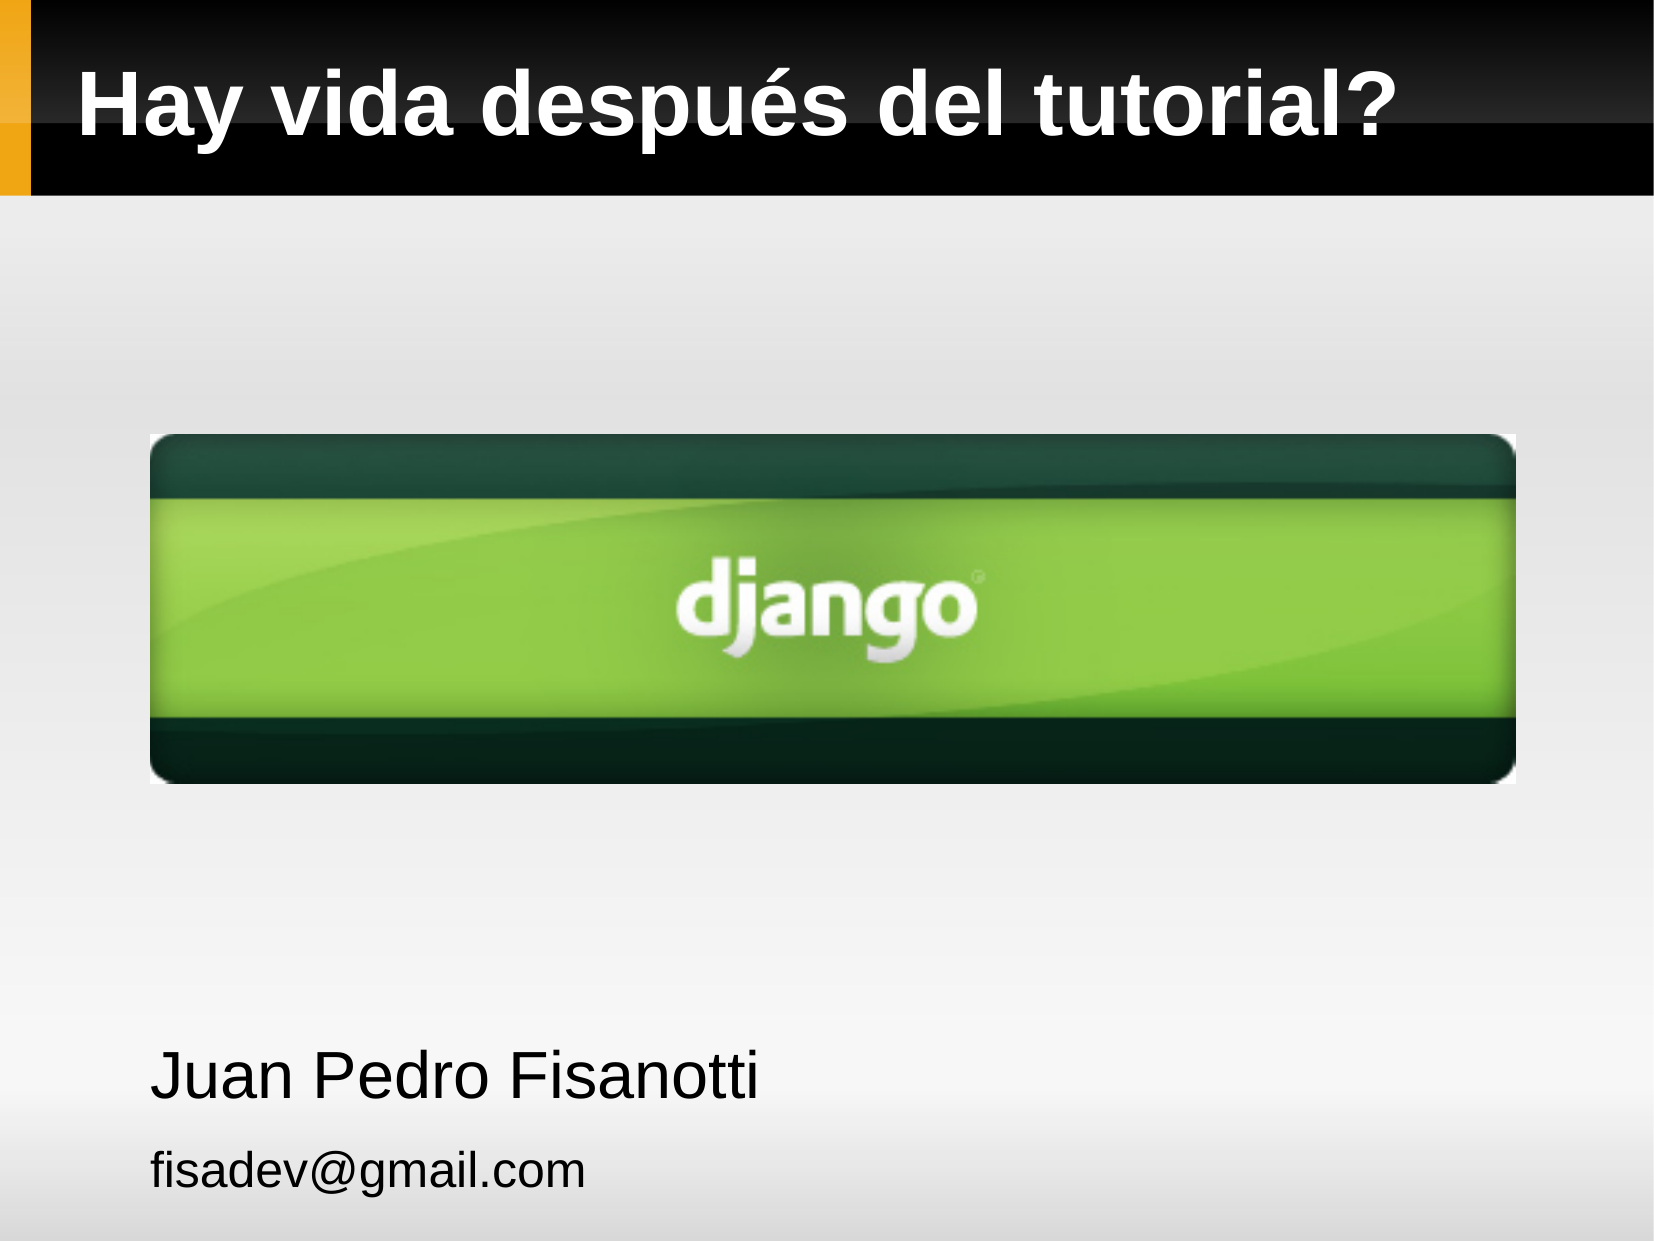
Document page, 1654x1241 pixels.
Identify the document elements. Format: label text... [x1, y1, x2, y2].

title Hay vida después del tutorial? [76, 0, 1565, 208]
picture [0, 0, 1654, 1241]
list Juan Pedro Fisanotti fisadev@gmail.com [150, 1037, 1501, 1198]
